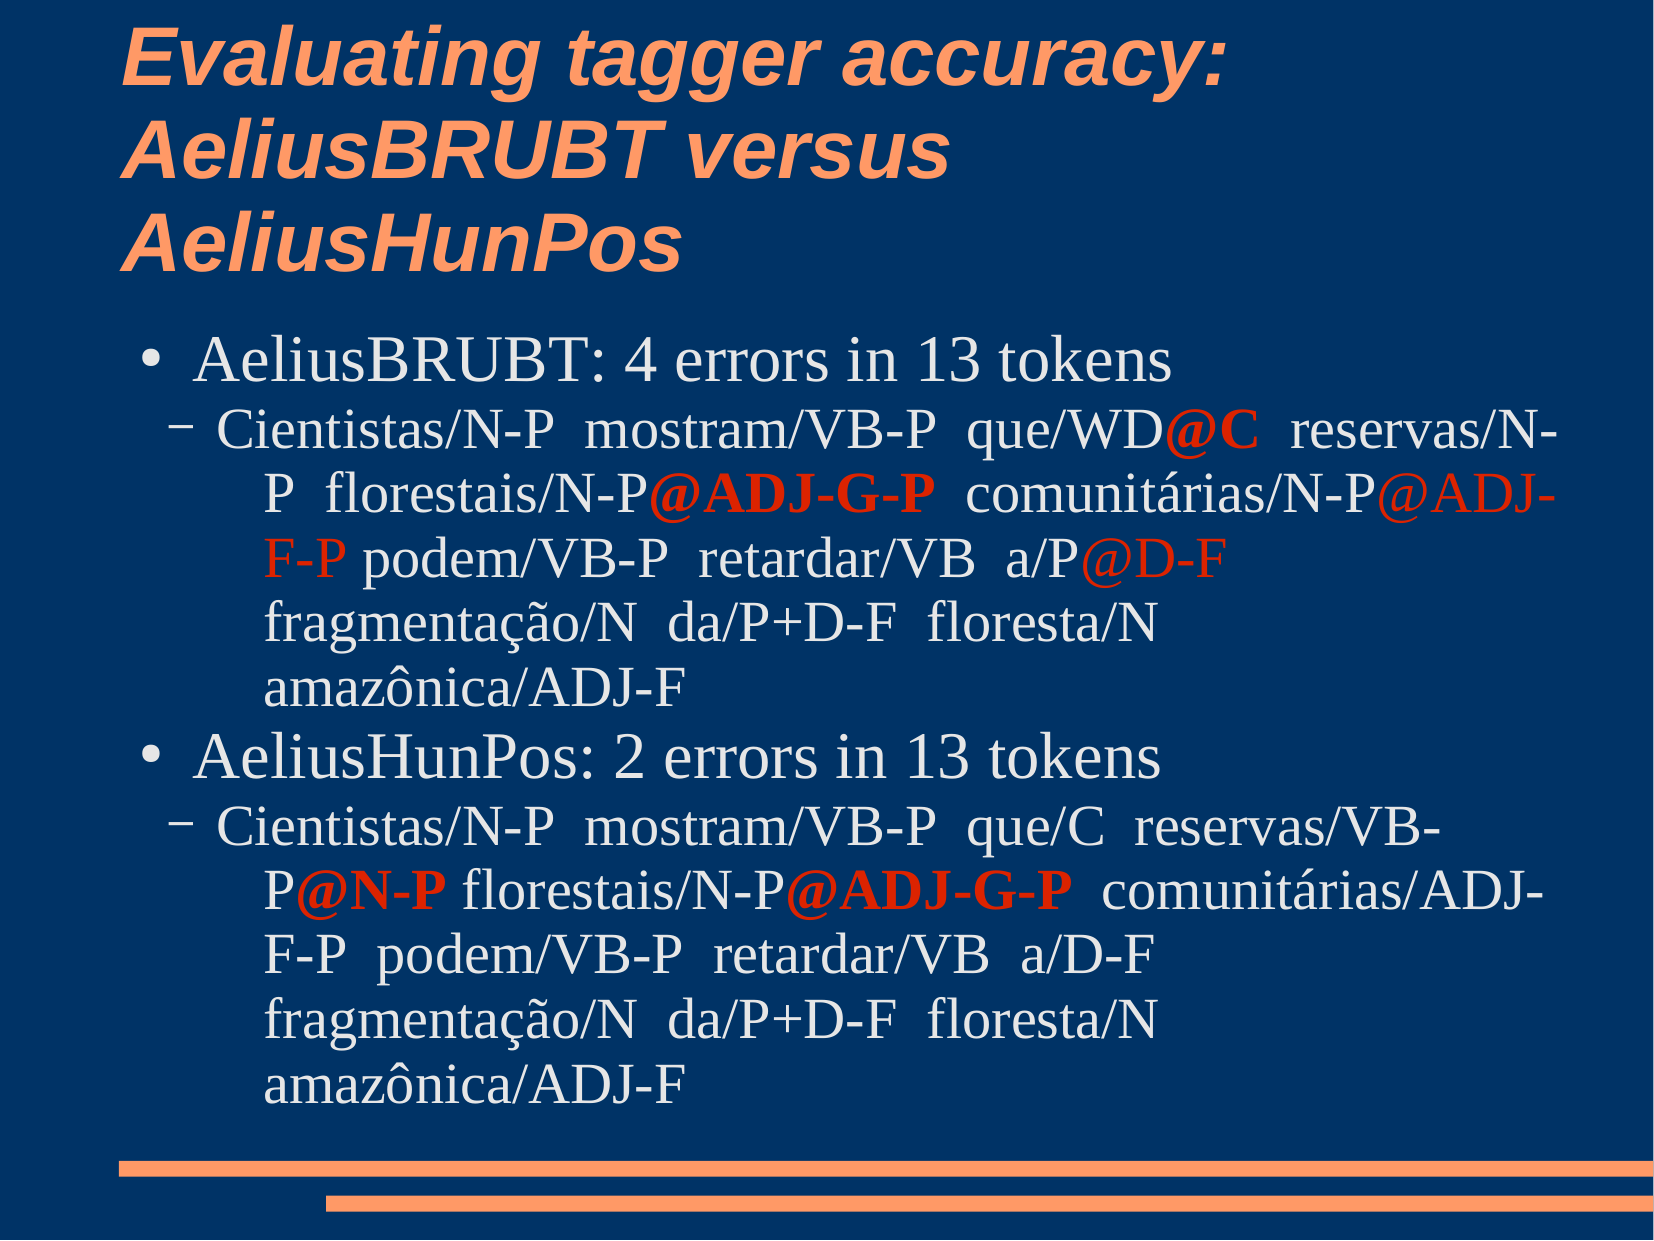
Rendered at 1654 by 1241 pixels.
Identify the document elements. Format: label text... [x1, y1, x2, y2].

title Evaluating tagger accuracy: AeliusBRUBT versus AeliusHunPos [121, 9, 1534, 290]
list AeliusBRUBT: 4 errors in 13 tokens Cientistas/N-P mostram/VB-P que/WD@C reservas/N-P florestais/N-P@ADJ-G-P comunitárias/N-P@ADJ-F-P podem/VB-P retardar/VB a/P@D-F fragmentação/N da/P+D-F floresta/N amazônica/ADJ-F AeliusHunPos: 2 errors in 13 tokens Cientistas/N-P mostram/VB-P que/C reservas/VB-P@N-P florestais/N-P@ADJ-G-P comunitárias/ADJ-F-P podem/VB-P retardar/VB a/D-F fragmentação/N da/P+D-F floresta/N amazônica/ADJ-F [121, 322, 1561, 1132]
